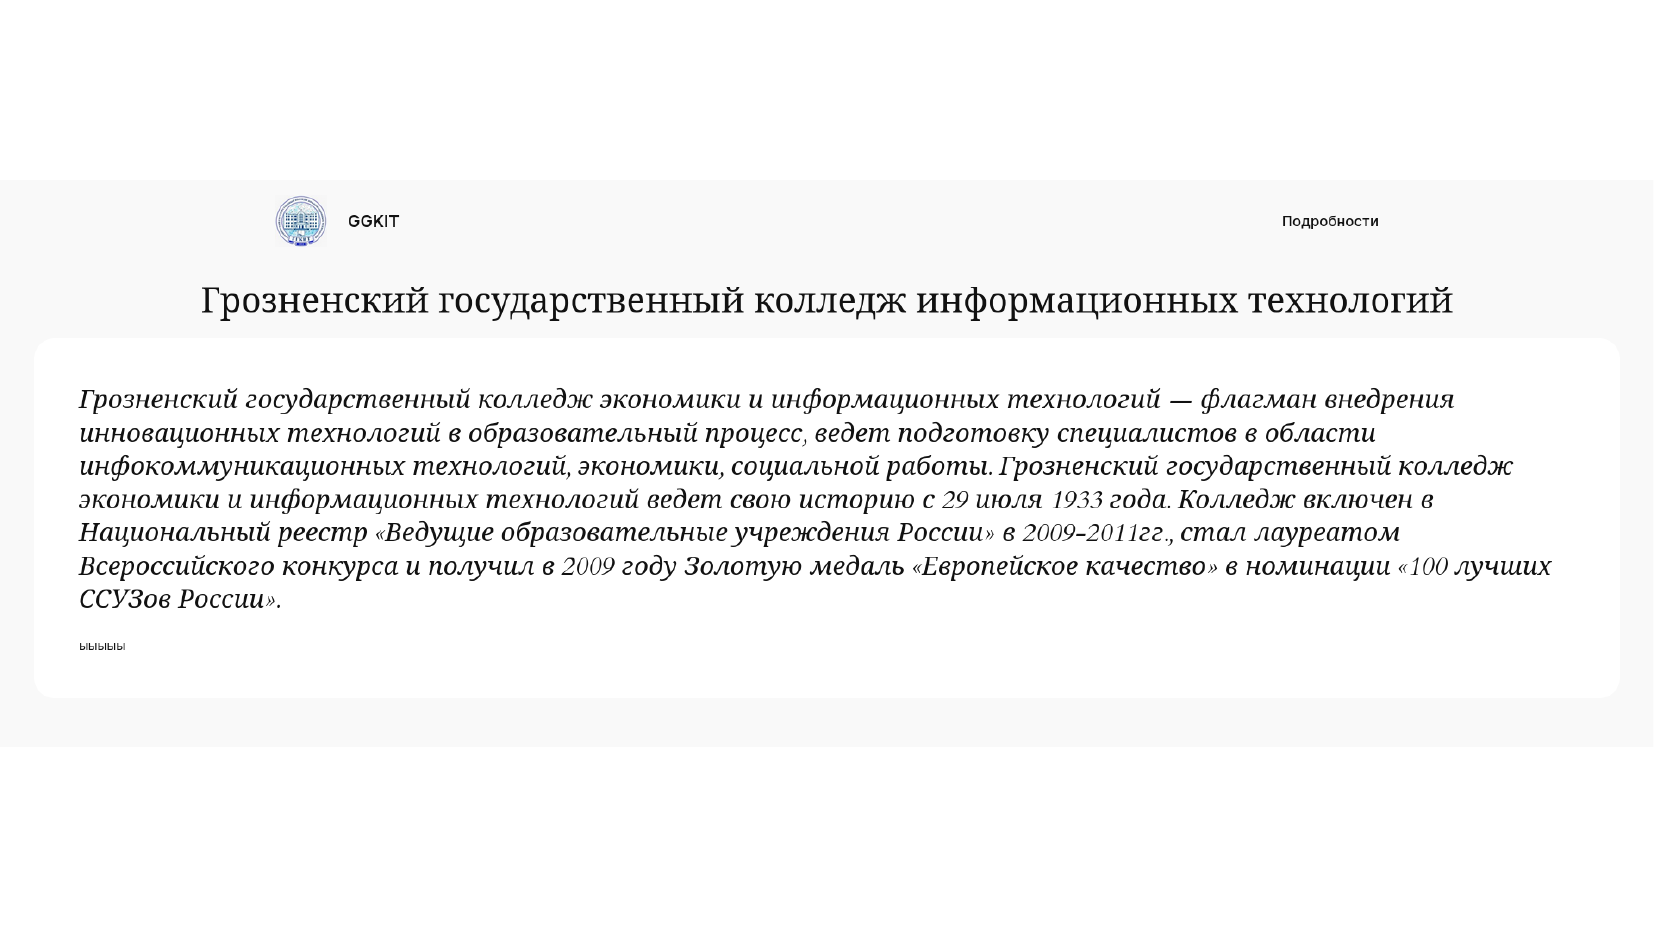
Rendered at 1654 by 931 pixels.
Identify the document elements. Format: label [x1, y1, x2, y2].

picture [0, 180, 1654, 747]
